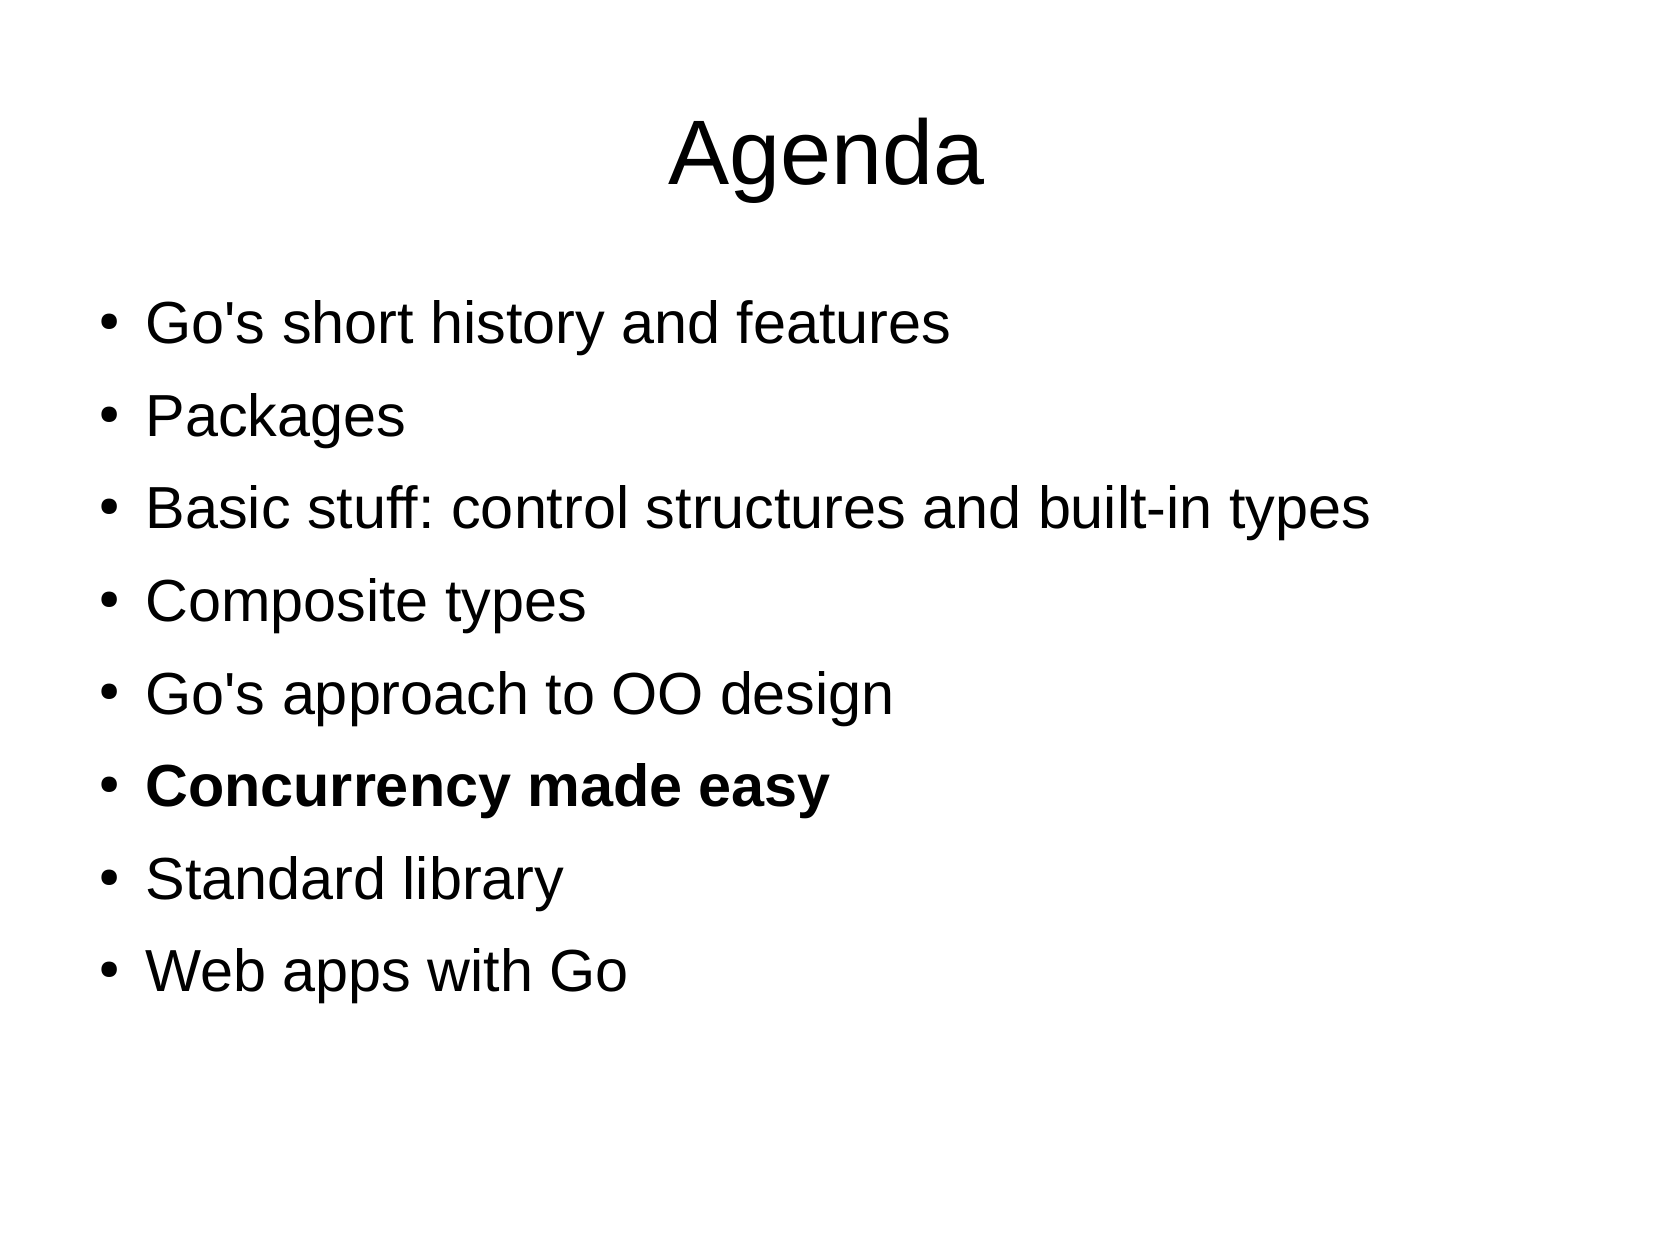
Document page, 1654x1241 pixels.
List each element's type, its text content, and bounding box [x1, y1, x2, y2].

list Go's short history and features Packages Basic stuff: control structures and built-in types Composite types Go's approach to OO design Concurrency made easy Standard library Web apps with Go [82, 290, 1571, 1010]
title Agenda [82, 49, 1571, 257]
